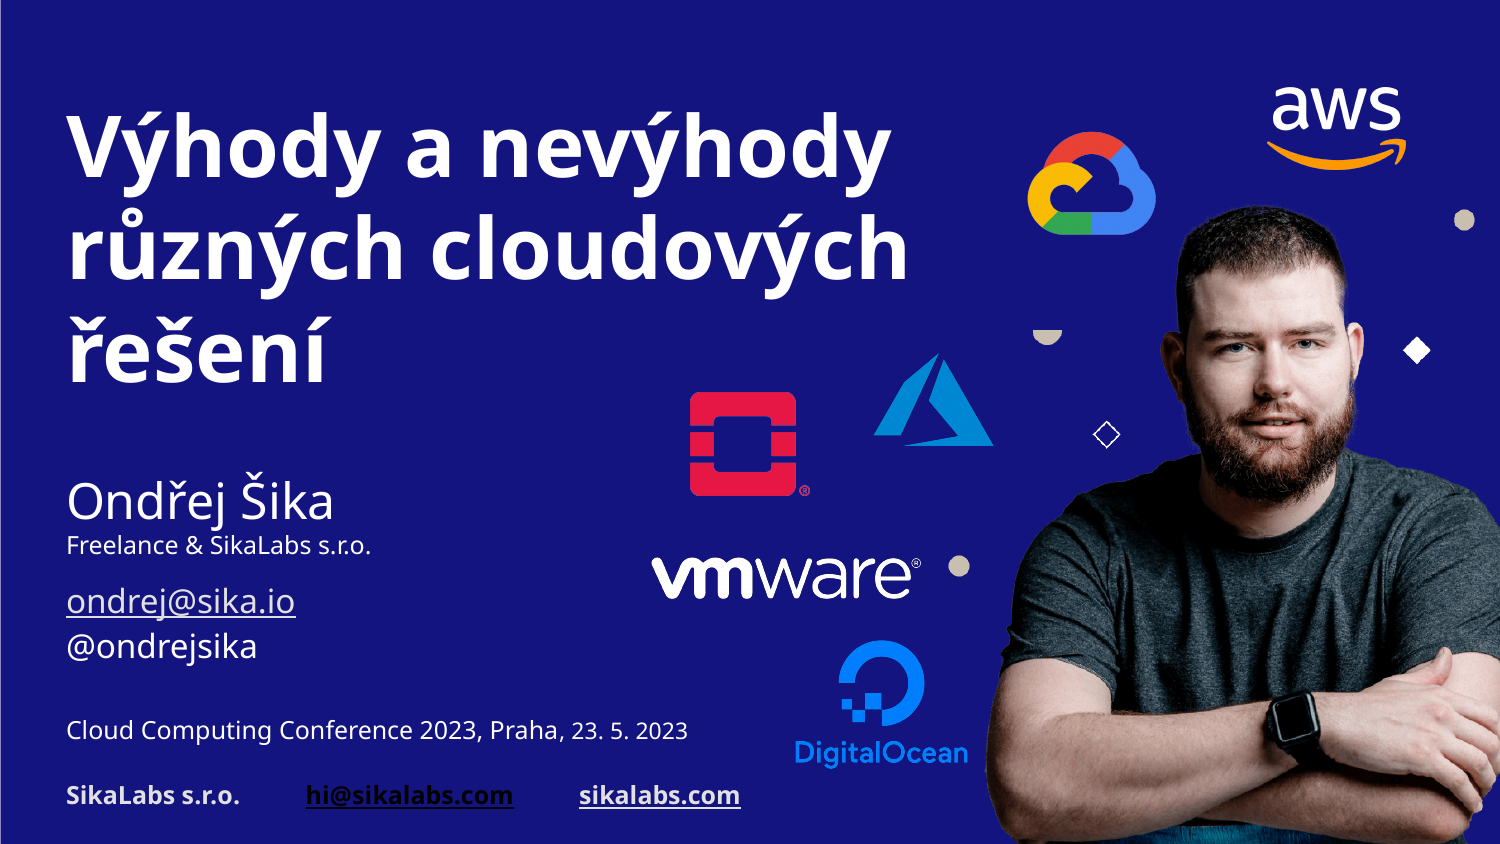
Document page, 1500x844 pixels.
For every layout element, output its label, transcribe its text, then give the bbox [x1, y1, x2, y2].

title Výhody a nevýhody různých cloudových řešení [51, 76, 1449, 459]
picture [0, 0, 1500, 844]
subtitle Ondřej Šika Freelance & SikaLabs s.r.o. ondrej@sika.io @ondrejsika Cloud Computing Conference 2023, Praha, 23. 5. 2023 [51, 495, 948, 760]
